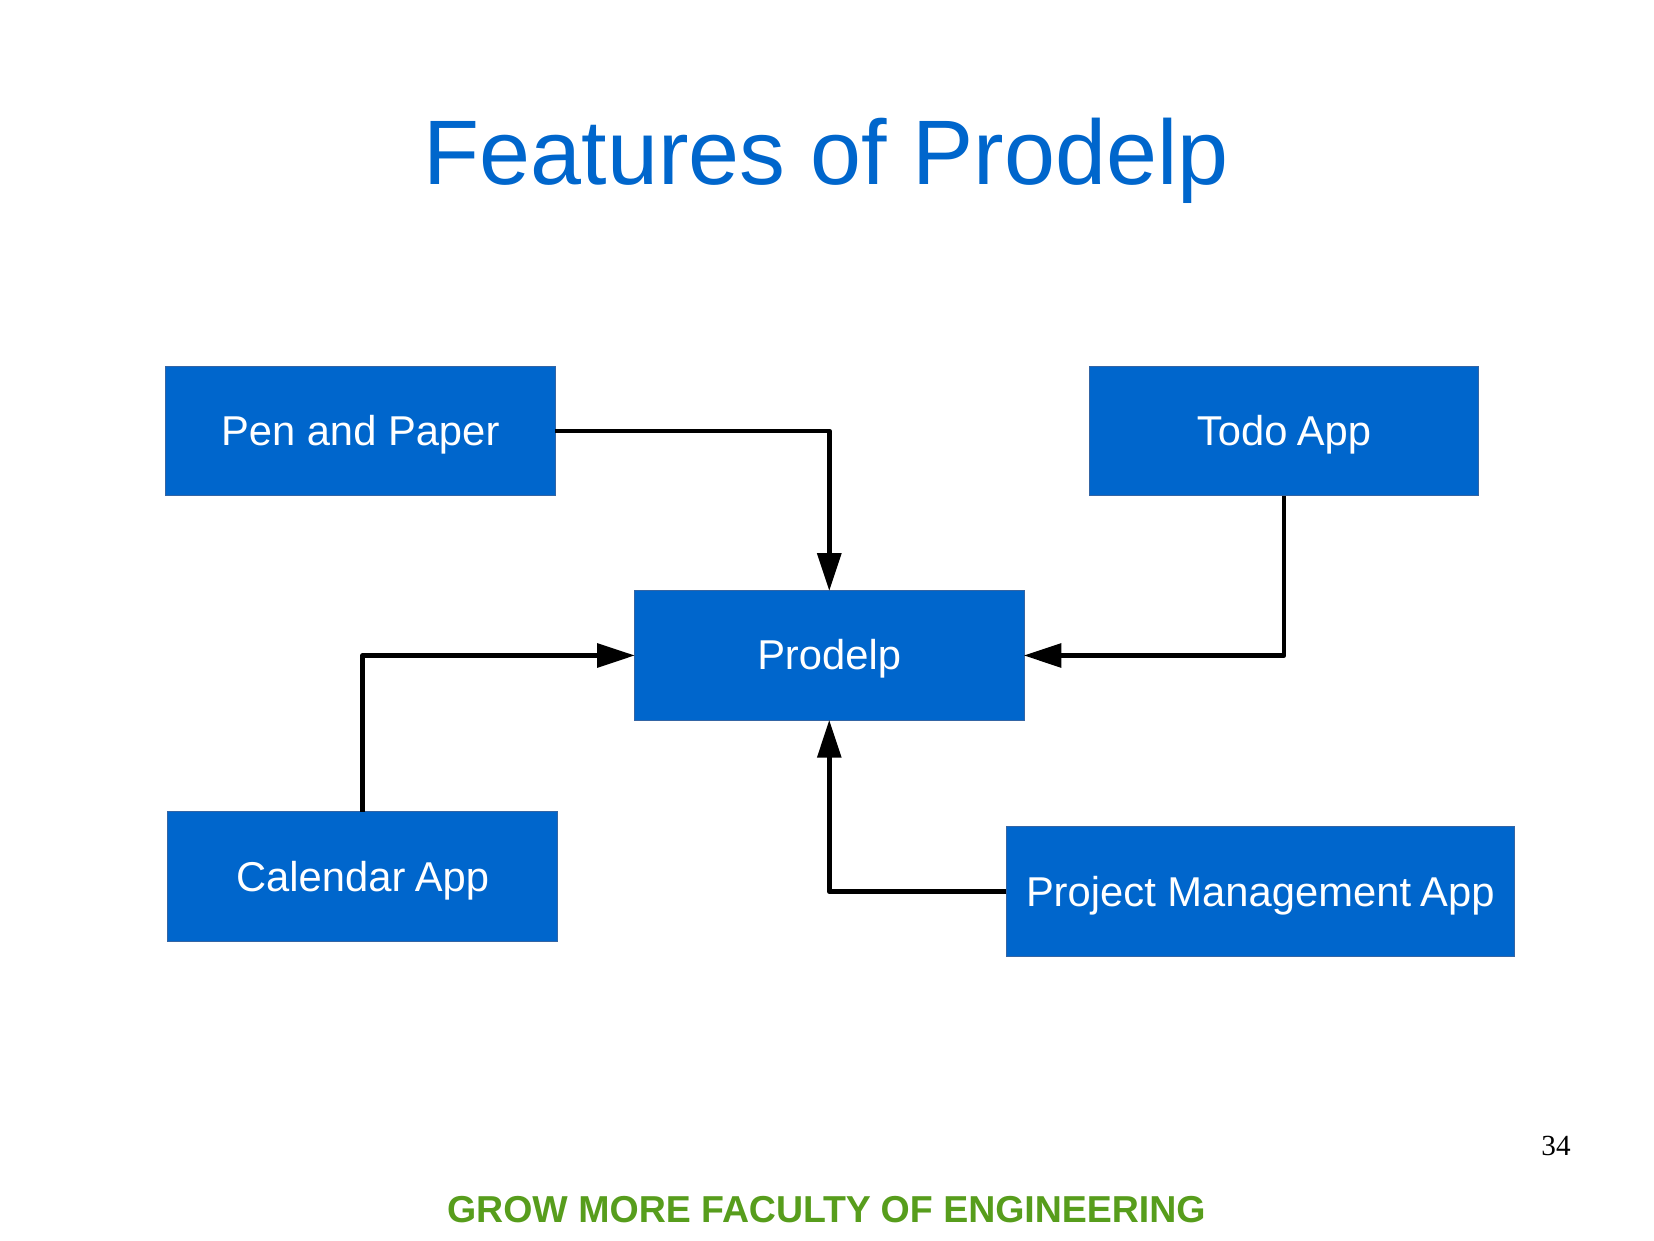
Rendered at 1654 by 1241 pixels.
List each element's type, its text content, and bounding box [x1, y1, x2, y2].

title Features of Prodelp [82, 49, 1571, 257]
text_box Todo App [1089, 366, 1479, 496]
text_box Prodelp [634, 590, 1025, 721]
text_box Project Management App [1006, 826, 1515, 957]
text_box Calendar App [167, 811, 558, 942]
text_box Pen and Paper [165, 366, 556, 496]
